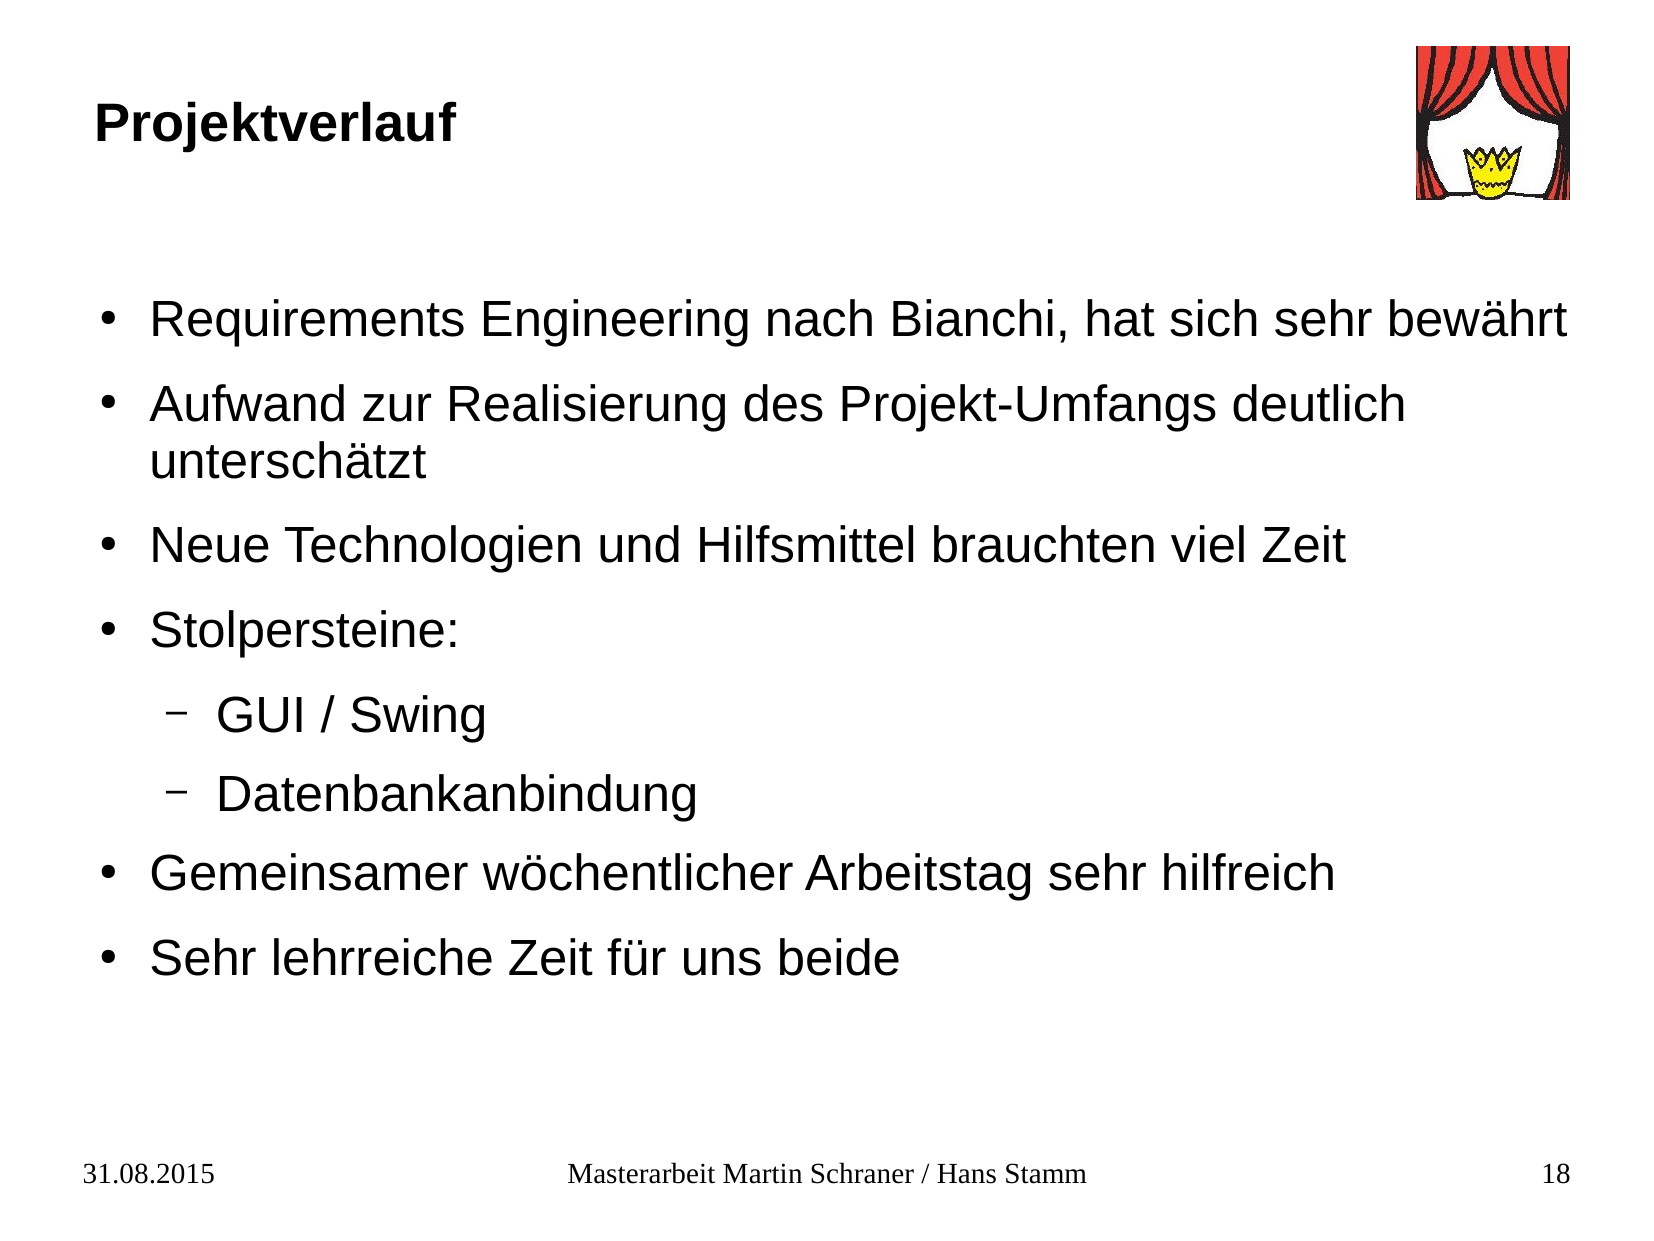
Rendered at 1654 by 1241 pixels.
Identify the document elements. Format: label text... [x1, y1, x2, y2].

picture [1416, 46, 1570, 200]
list Requirements Engineering nach Bianchi, hat sich sehr bewährt Aufwand zur Realisierung des Projekt-Umfangs deutlich unterschätzt Neue Technologien und Hilfsmittel brauchten viel Zeit Stolpersteine: GUI / Swing Datenbankanbindung Gemeinsamer wöchentlicher Arbeitstag sehr hilfreich Sehr lehrreiche Zeit für uns beide [82, 290, 1571, 1010]
title Projektverlauf [94, 53, 1347, 193]
